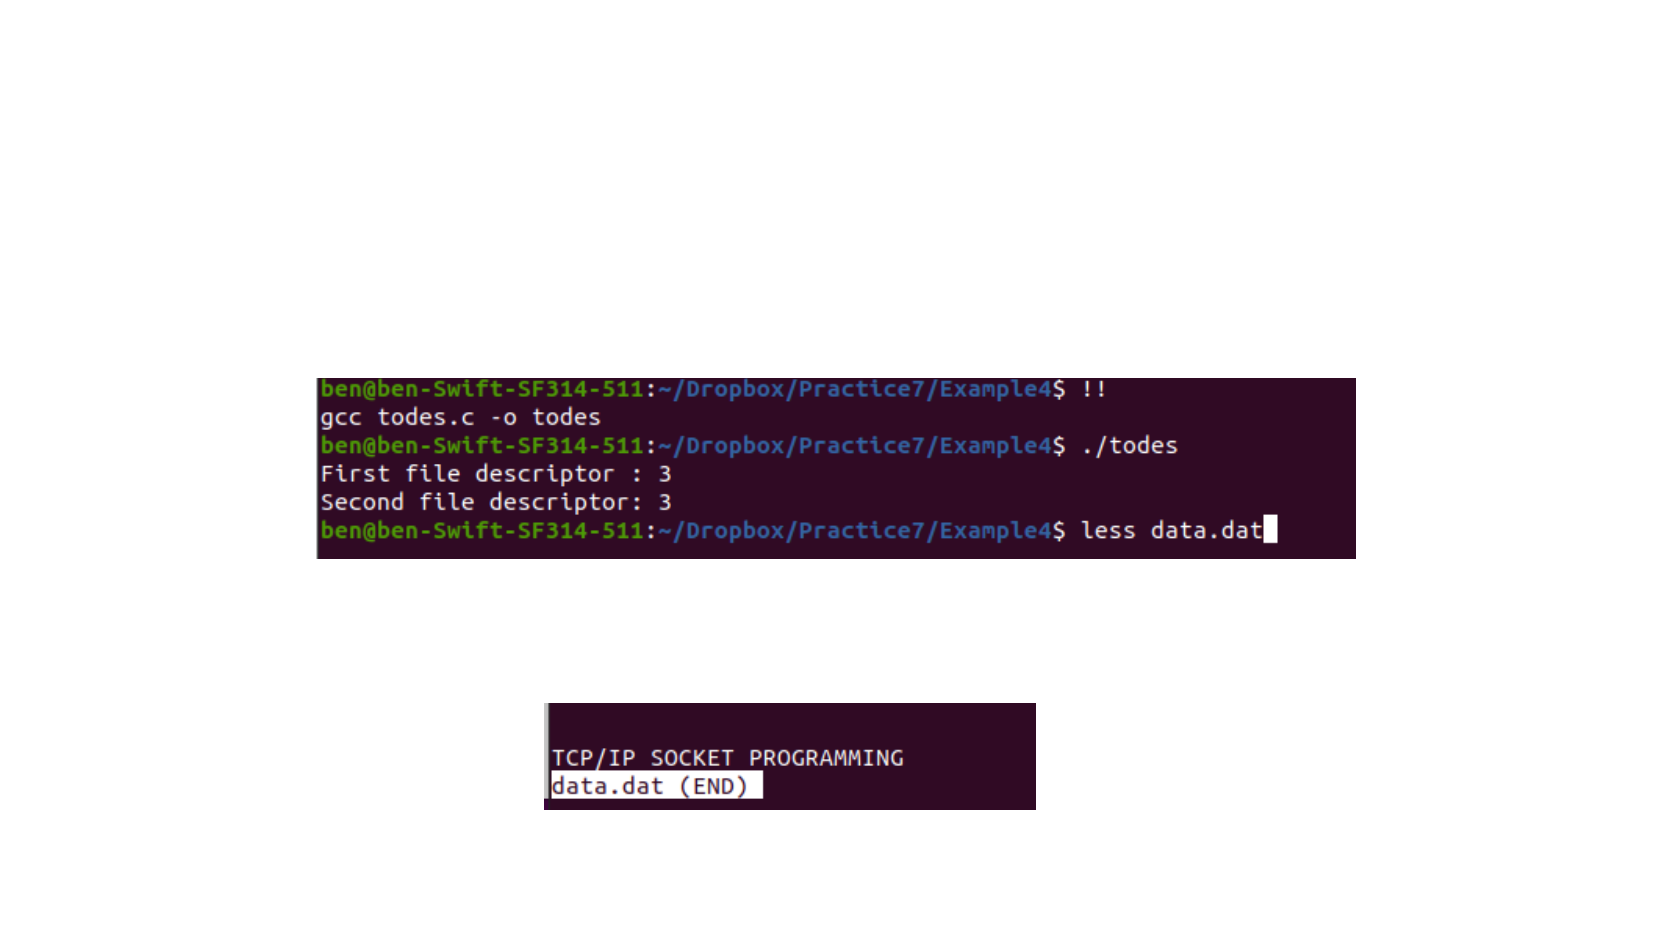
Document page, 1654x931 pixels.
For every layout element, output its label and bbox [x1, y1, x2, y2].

picture [316, 378, 1356, 559]
picture [544, 703, 1036, 811]
